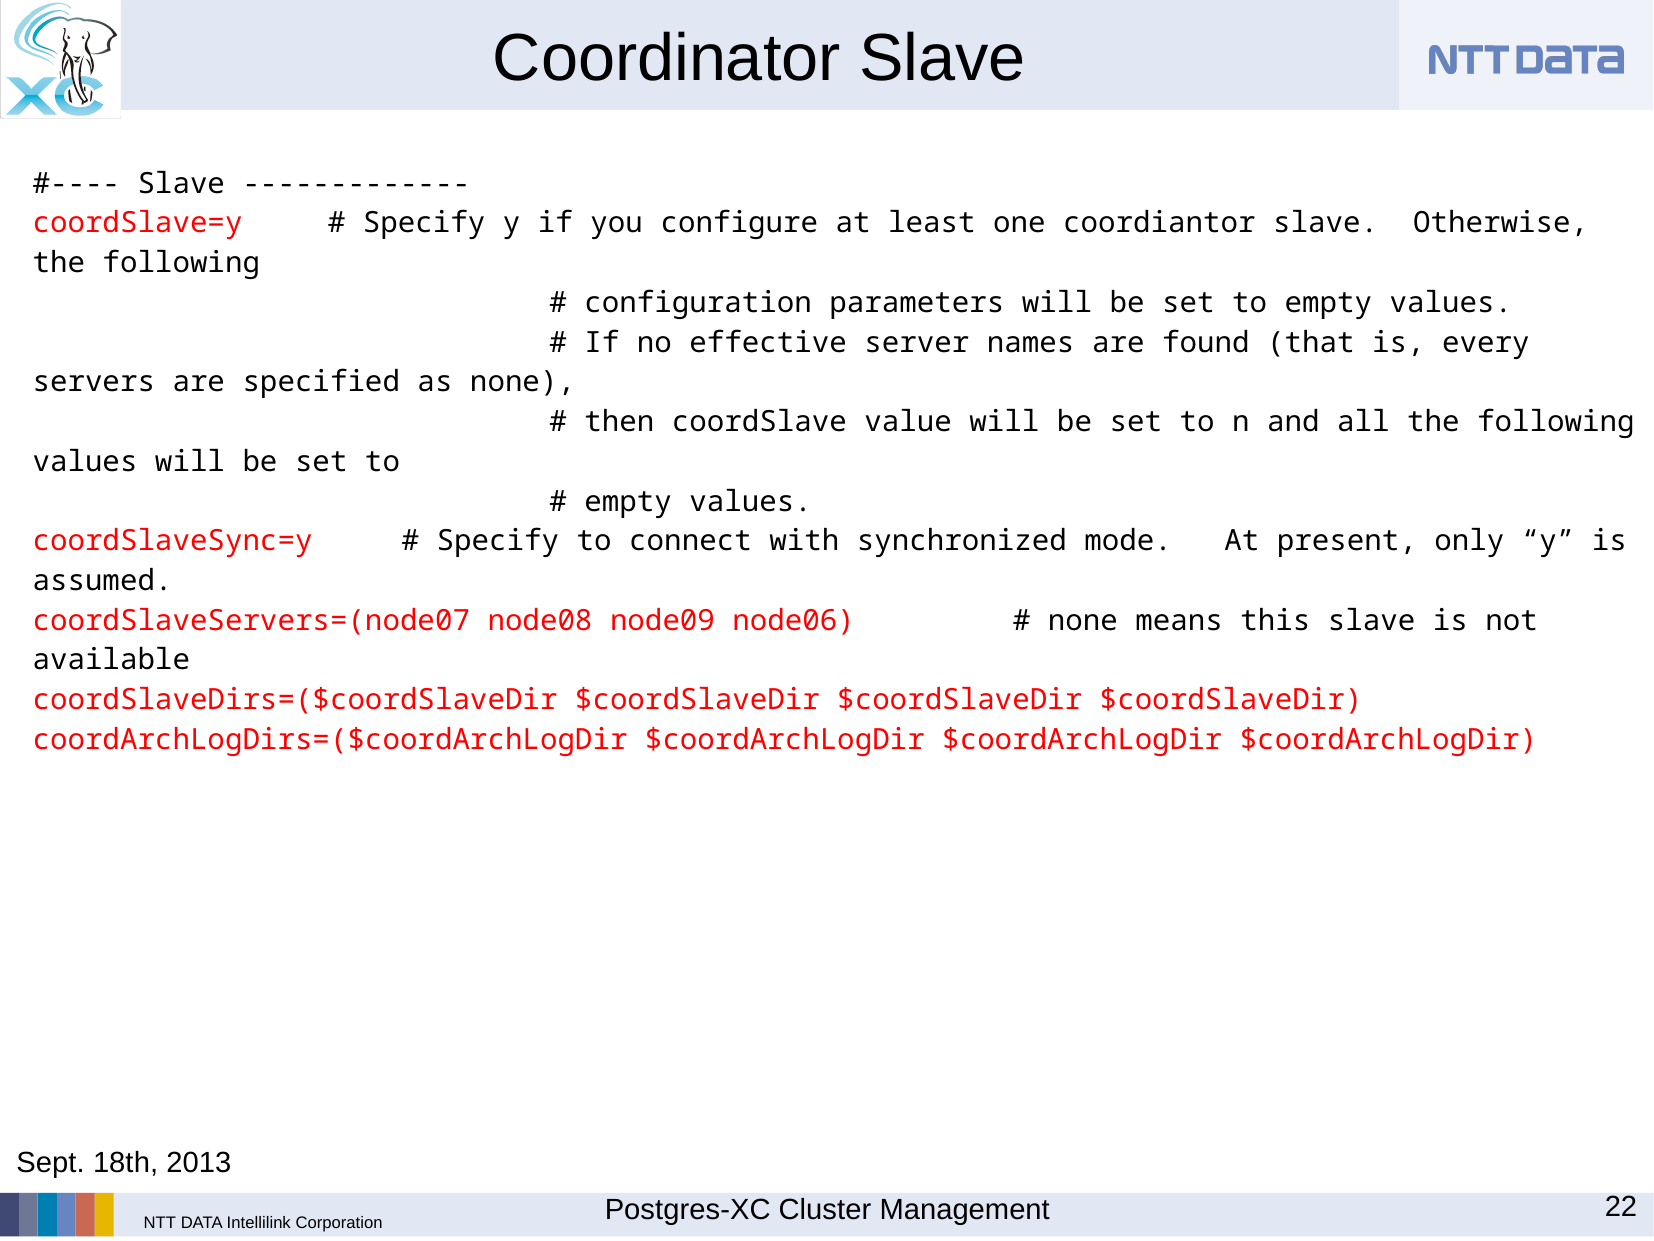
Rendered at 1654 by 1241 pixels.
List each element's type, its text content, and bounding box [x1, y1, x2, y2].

picture [1429, 45, 1624, 74]
text_box #---- Slave ------------- coordSlave=y # Specify y if you configure at least one coordiantor slave. Otherwise, the following # configuration parameters will be set to empty values. # If no effective server names are found (that is, every servers are specified as none), # then coordSlave value will be set to n and all the following values will be set to # empty values. coordSlaveSync=y # Specify to connect with synchronized mode. At present, only “y” is assumed. coordSlaveServers=(node07 node08 node09 node06) # none means this slave is not available coordSlaveDirs=($coordSlaveDir $coordSlaveDir $coordSlaveDir $coordSlaveDir) coordArchLogDirs=($coordArchLogDir $coordArchLogDir $coordArchLogDir $coordArchLogDir) [17, 154, 1654, 911]
picture [0, 0, 121, 119]
title Coordinator Slave [120, 3, 1399, 110]
